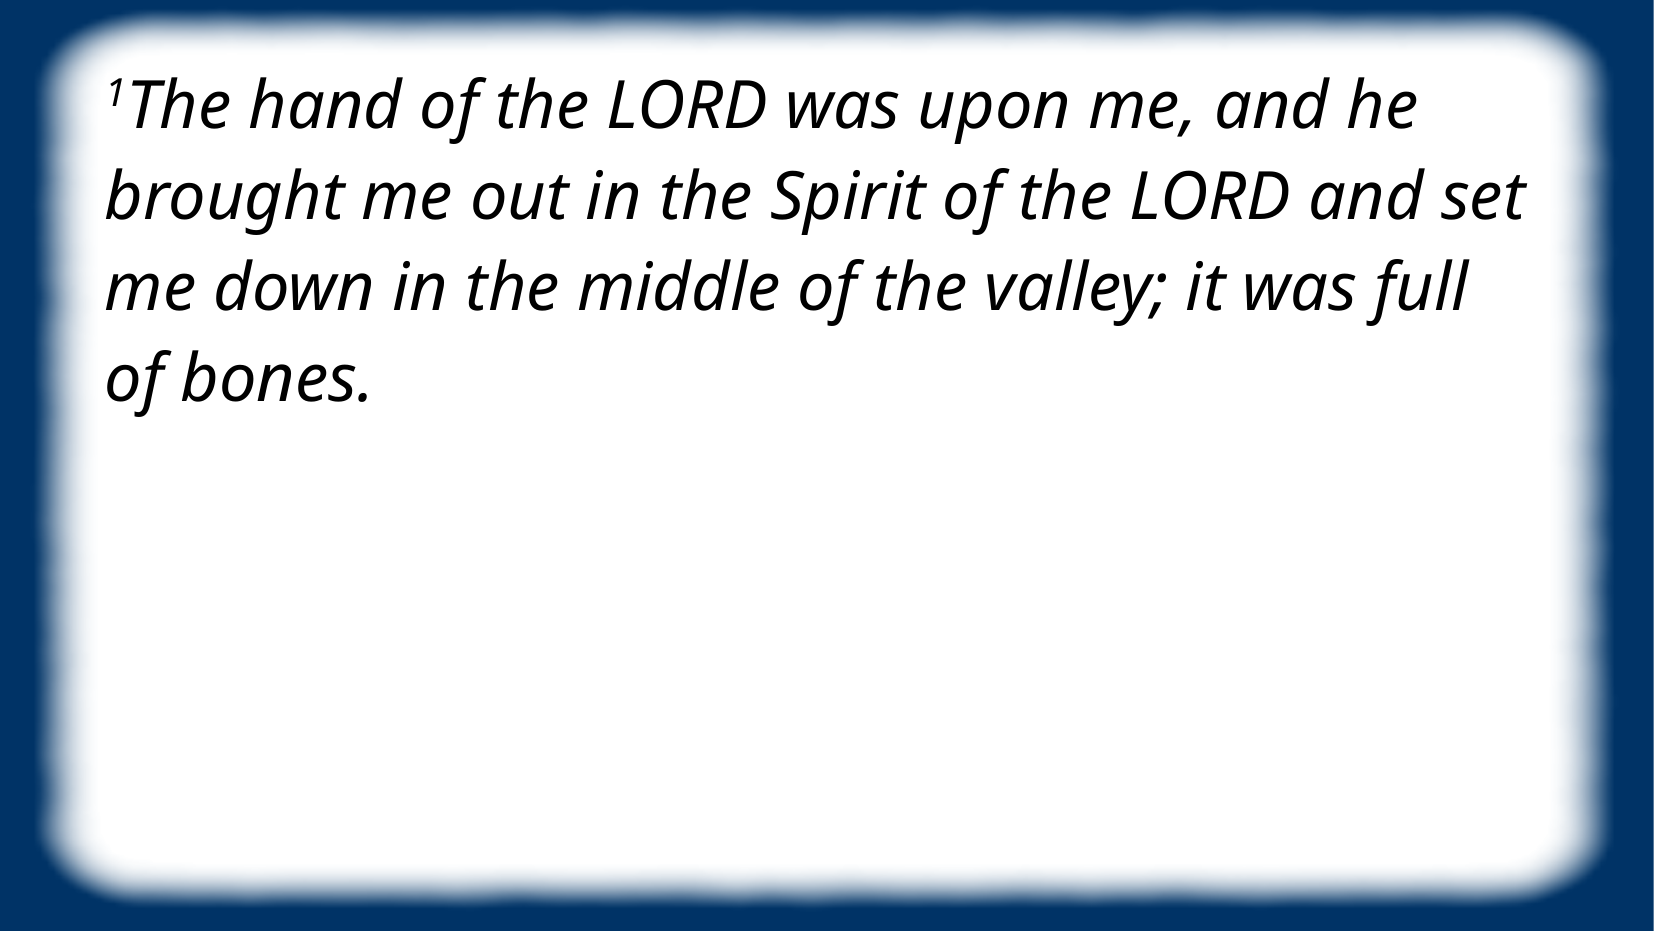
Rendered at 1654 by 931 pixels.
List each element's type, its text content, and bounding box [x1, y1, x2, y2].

picture [0, 0, 1654, 931]
text_box 1The hand of the LORD was upon me, and he brought me out in the Spirit of the LORD and set me down in the middle of the valley; it was full of bones. [90, 50, 1561, 421]
